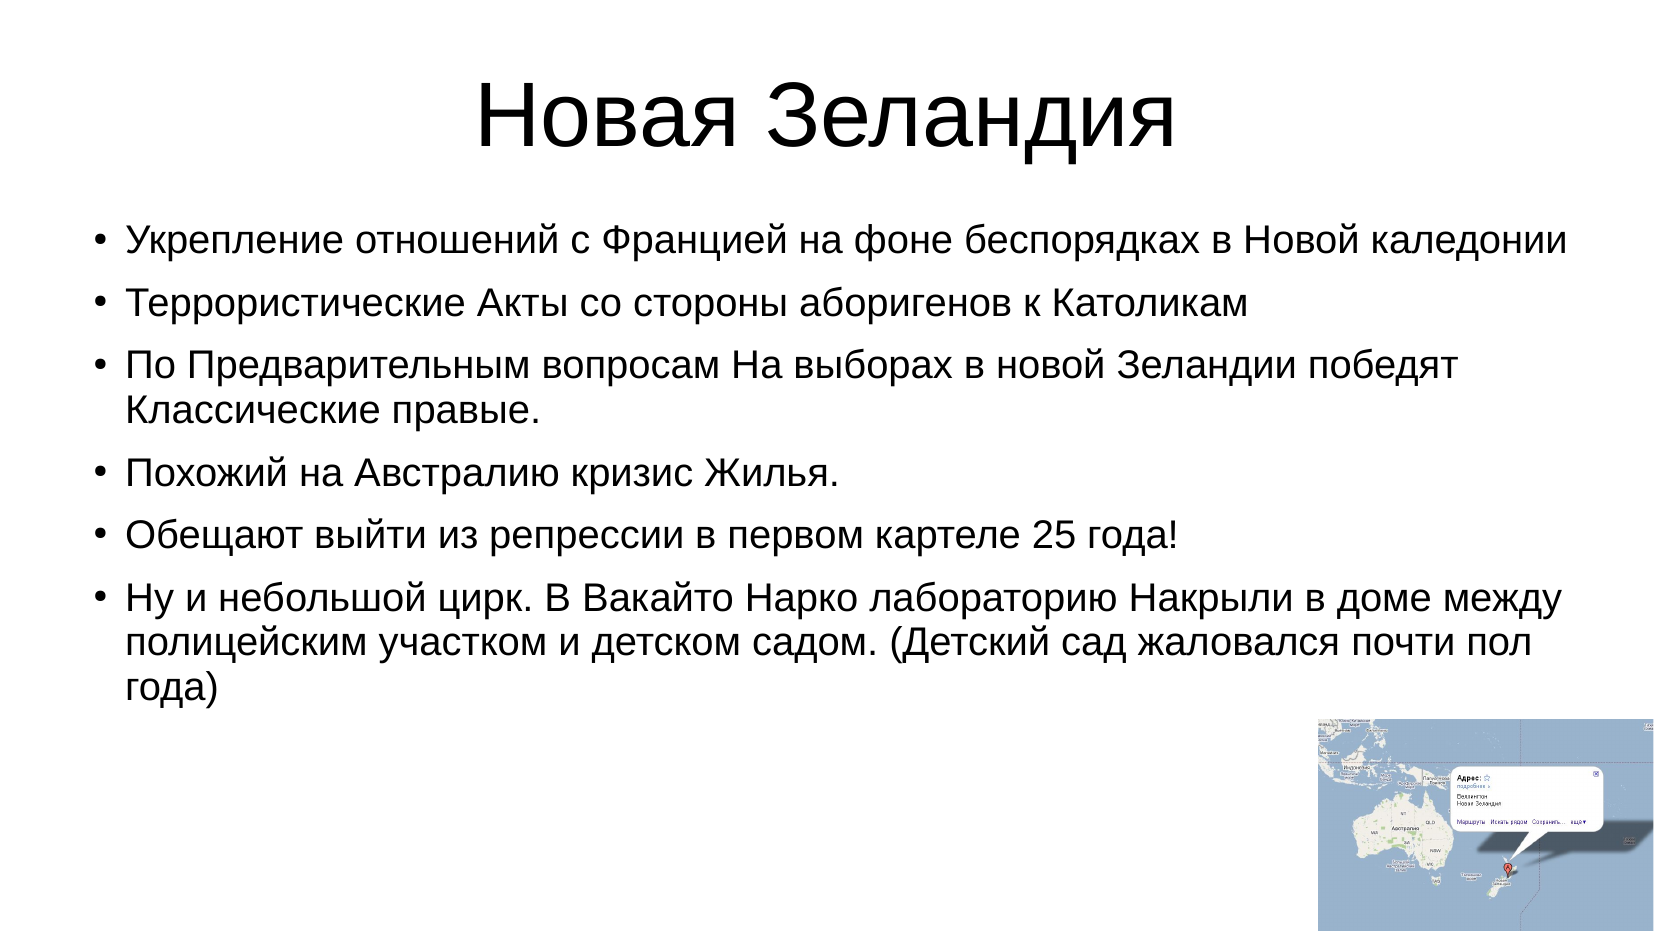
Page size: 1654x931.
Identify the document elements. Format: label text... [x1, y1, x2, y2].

picture [1318, 719, 1654, 931]
title Новая Зеландия [82, 37, 1571, 193]
list Укрепление отношений с Францией на фоне беспорядках в Новой каледонии Террористические Акты со стороны аборигенов к Католикам По Предварительным вопросам На выборах в новой Зеландии победят Классические правые. Похожий на Австралию кризис Жилья. Обещают выйти из репрессии в первом картеле 25 года! Ну и небольшой цирк. В Вакайто Нарко лабораторию Накрыли в доме между полицейским участком и детском садом. (Детский сад жаловался почти пол года) [82, 217, 1571, 758]
